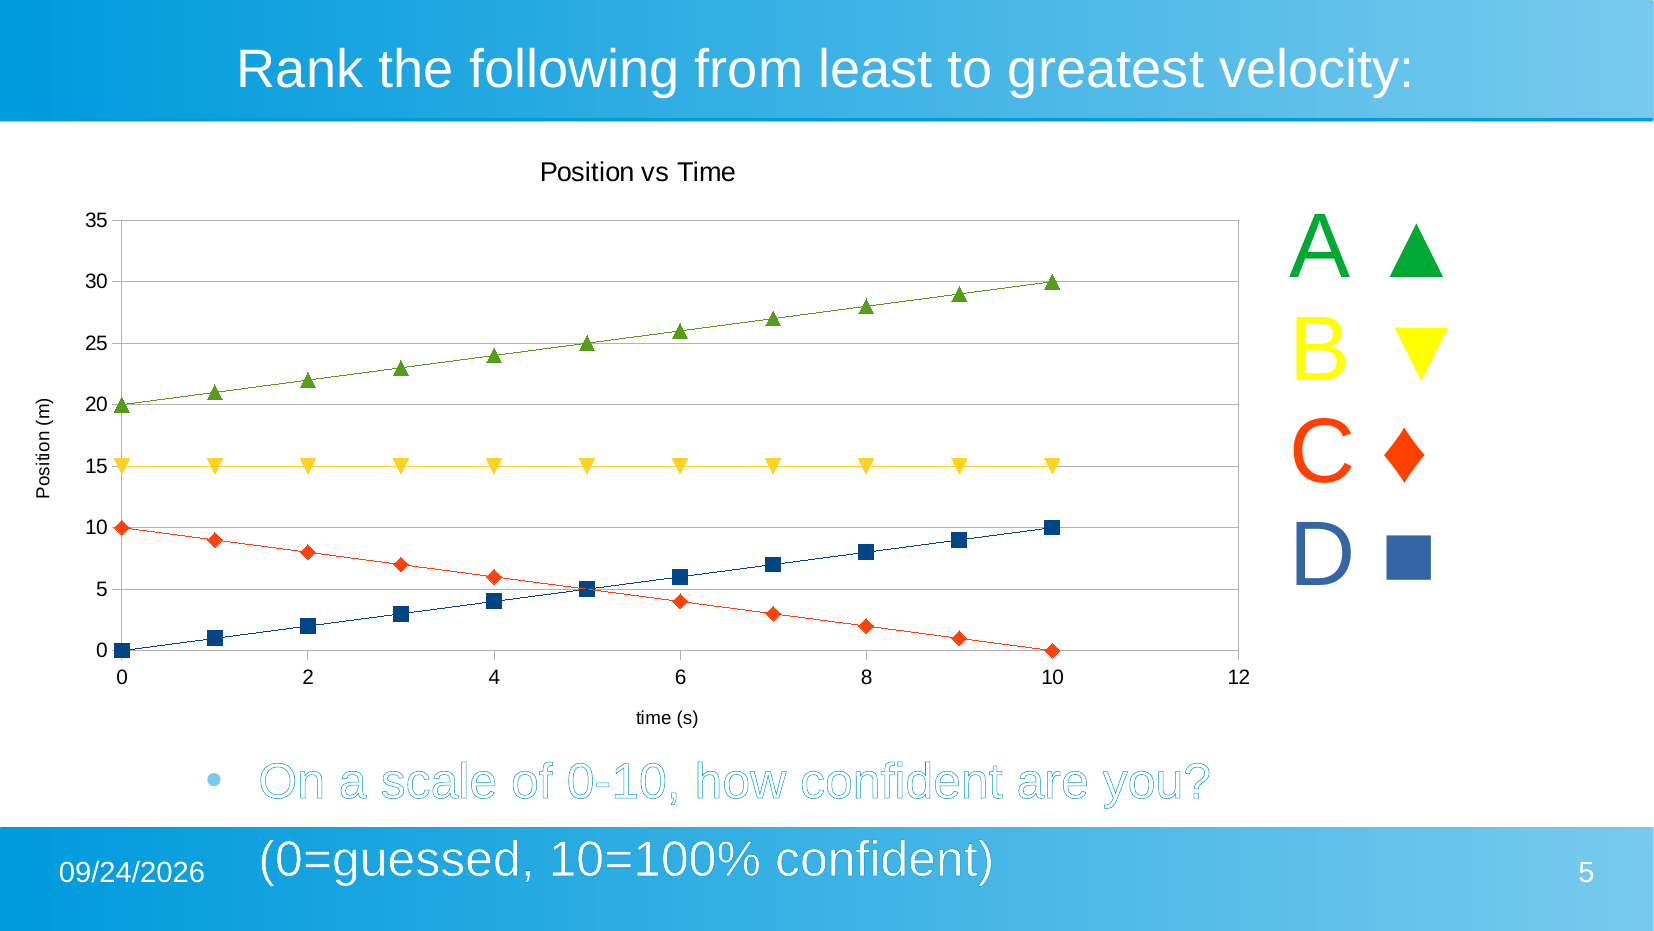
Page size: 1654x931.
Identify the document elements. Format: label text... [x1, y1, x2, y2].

chart [0, 129, 1276, 760]
title Rank the following from least to greatest velocity: [59, 8, 1595, 130]
text_box A ▲ B ▼ C ♦ D ■ [1276, 187, 1576, 613]
list On a scale of 0-10, how confident are you? (0=guessed, 10=100% confident) [187, 675, 1573, 931]
